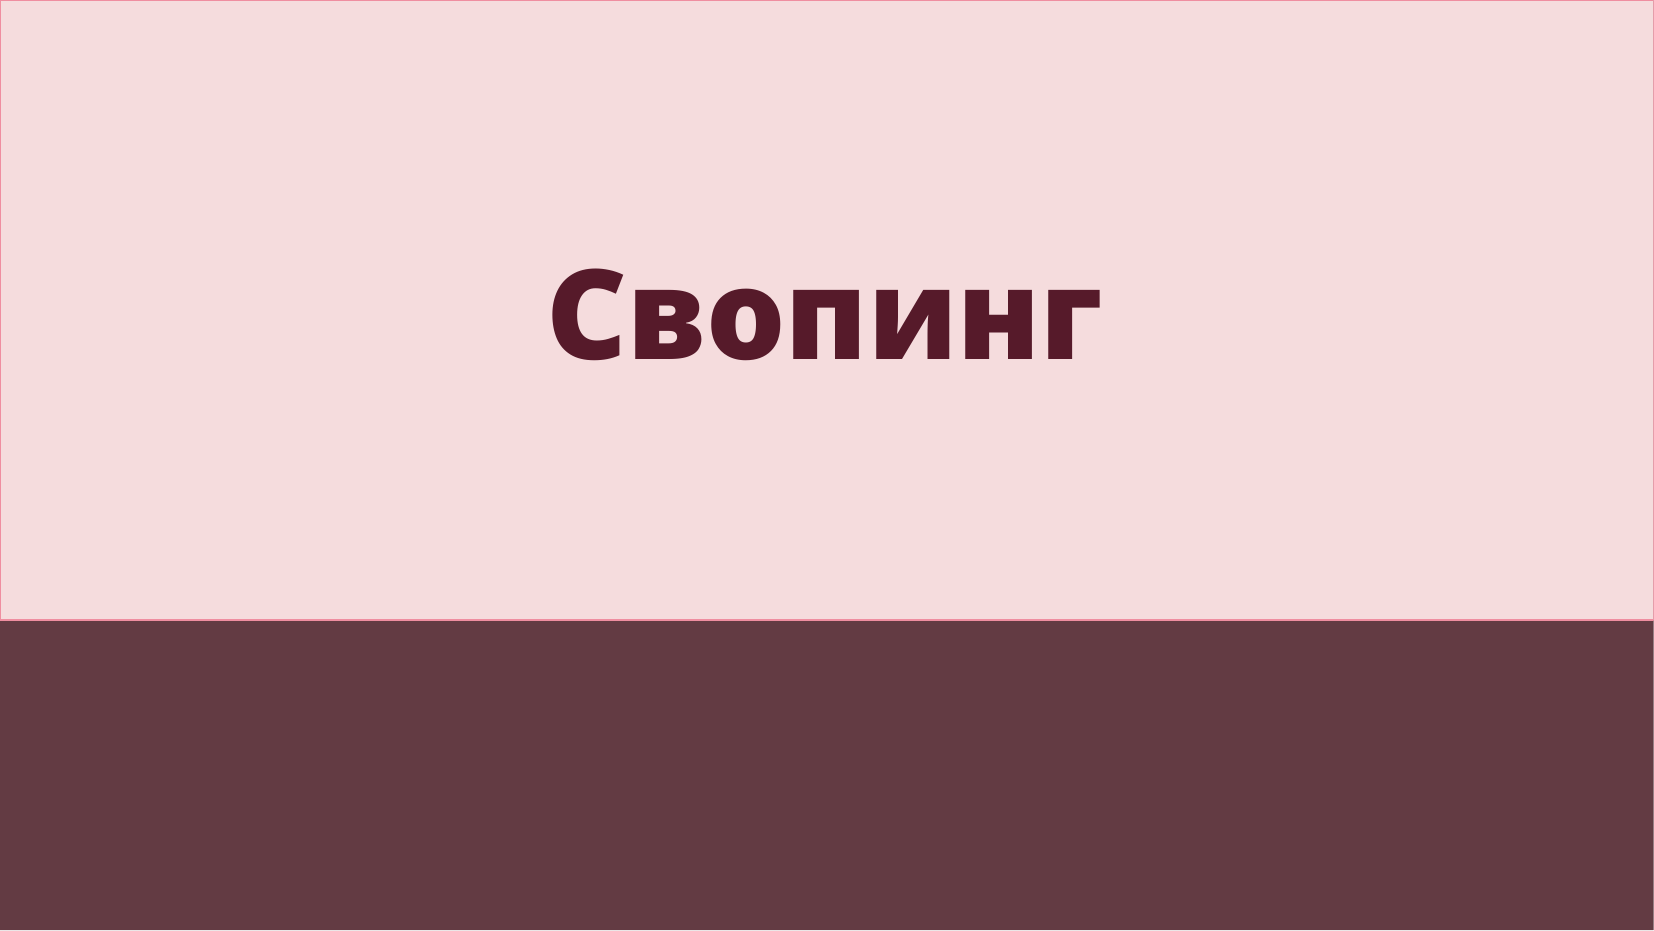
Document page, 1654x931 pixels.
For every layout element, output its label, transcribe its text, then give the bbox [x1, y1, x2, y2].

title Свопинг [0, 0, 1653, 681]
